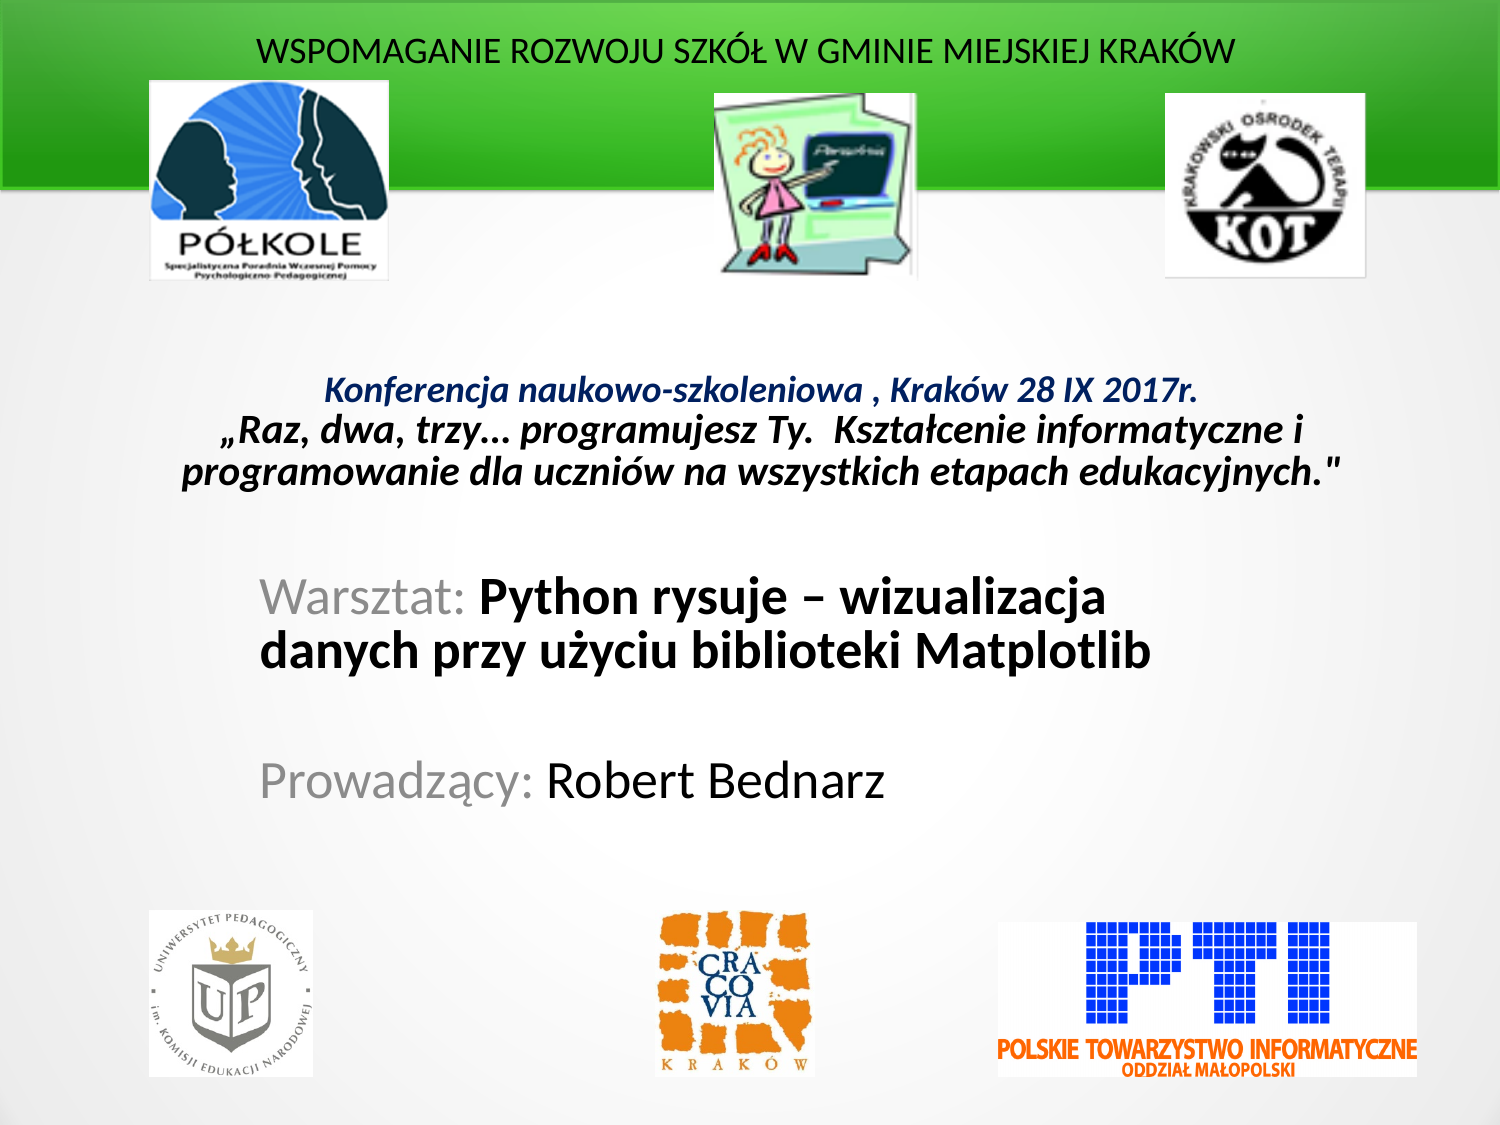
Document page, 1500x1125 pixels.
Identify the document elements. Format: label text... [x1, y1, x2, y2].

picture [998, 922, 1417, 1077]
text_box WSPOMAGANIE ROZWOJU SZKÓŁ W GMINIE MIEJSKIEJ KRAKÓW [76, 19, 1417, 79]
picture [149, 80, 389, 281]
picture [714, 93, 921, 281]
title Konferencja naukowo-szkoleniowa , Kraków 28 IX 2017r. „Raz, dwa, trzy… programujesz Ty. Kształcenie informatyczne i programowanie dla uczniów na wszystkich etapach edukacyjnych." [112, 349, 1412, 563]
picture [1165, 93, 1369, 281]
picture [149, 910, 313, 1077]
subtitle Warsztat: Python rysuje – wizualizacja danych przy użyciu biblioteki Matplotlib Prowadzący: Robert Bednarz [244, 566, 1295, 823]
picture [655, 910, 815, 1077]
